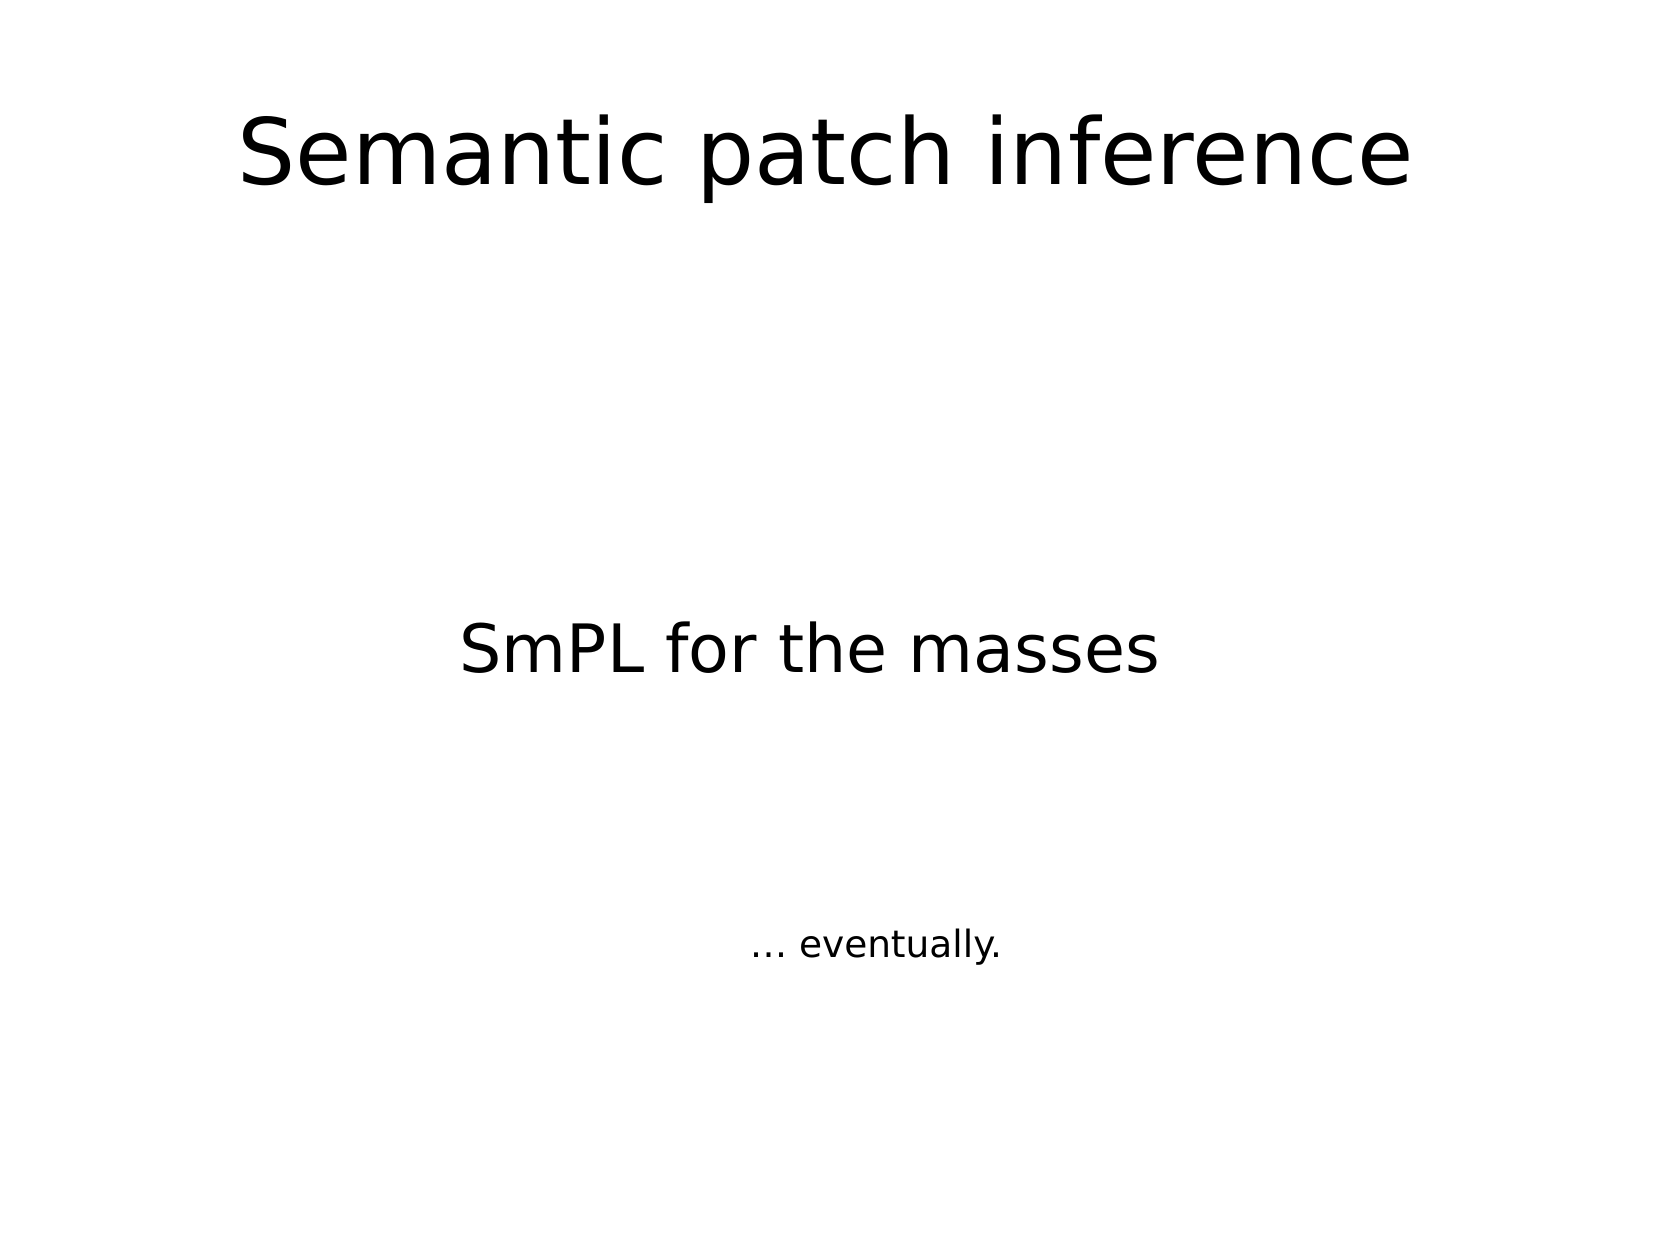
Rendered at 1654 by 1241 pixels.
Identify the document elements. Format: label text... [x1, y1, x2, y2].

title Semantic patch inference [82, 49, 1571, 257]
text_box … eventually. [735, 915, 1018, 974]
subtitle SmPL for the masses [82, 290, 1538, 1010]
